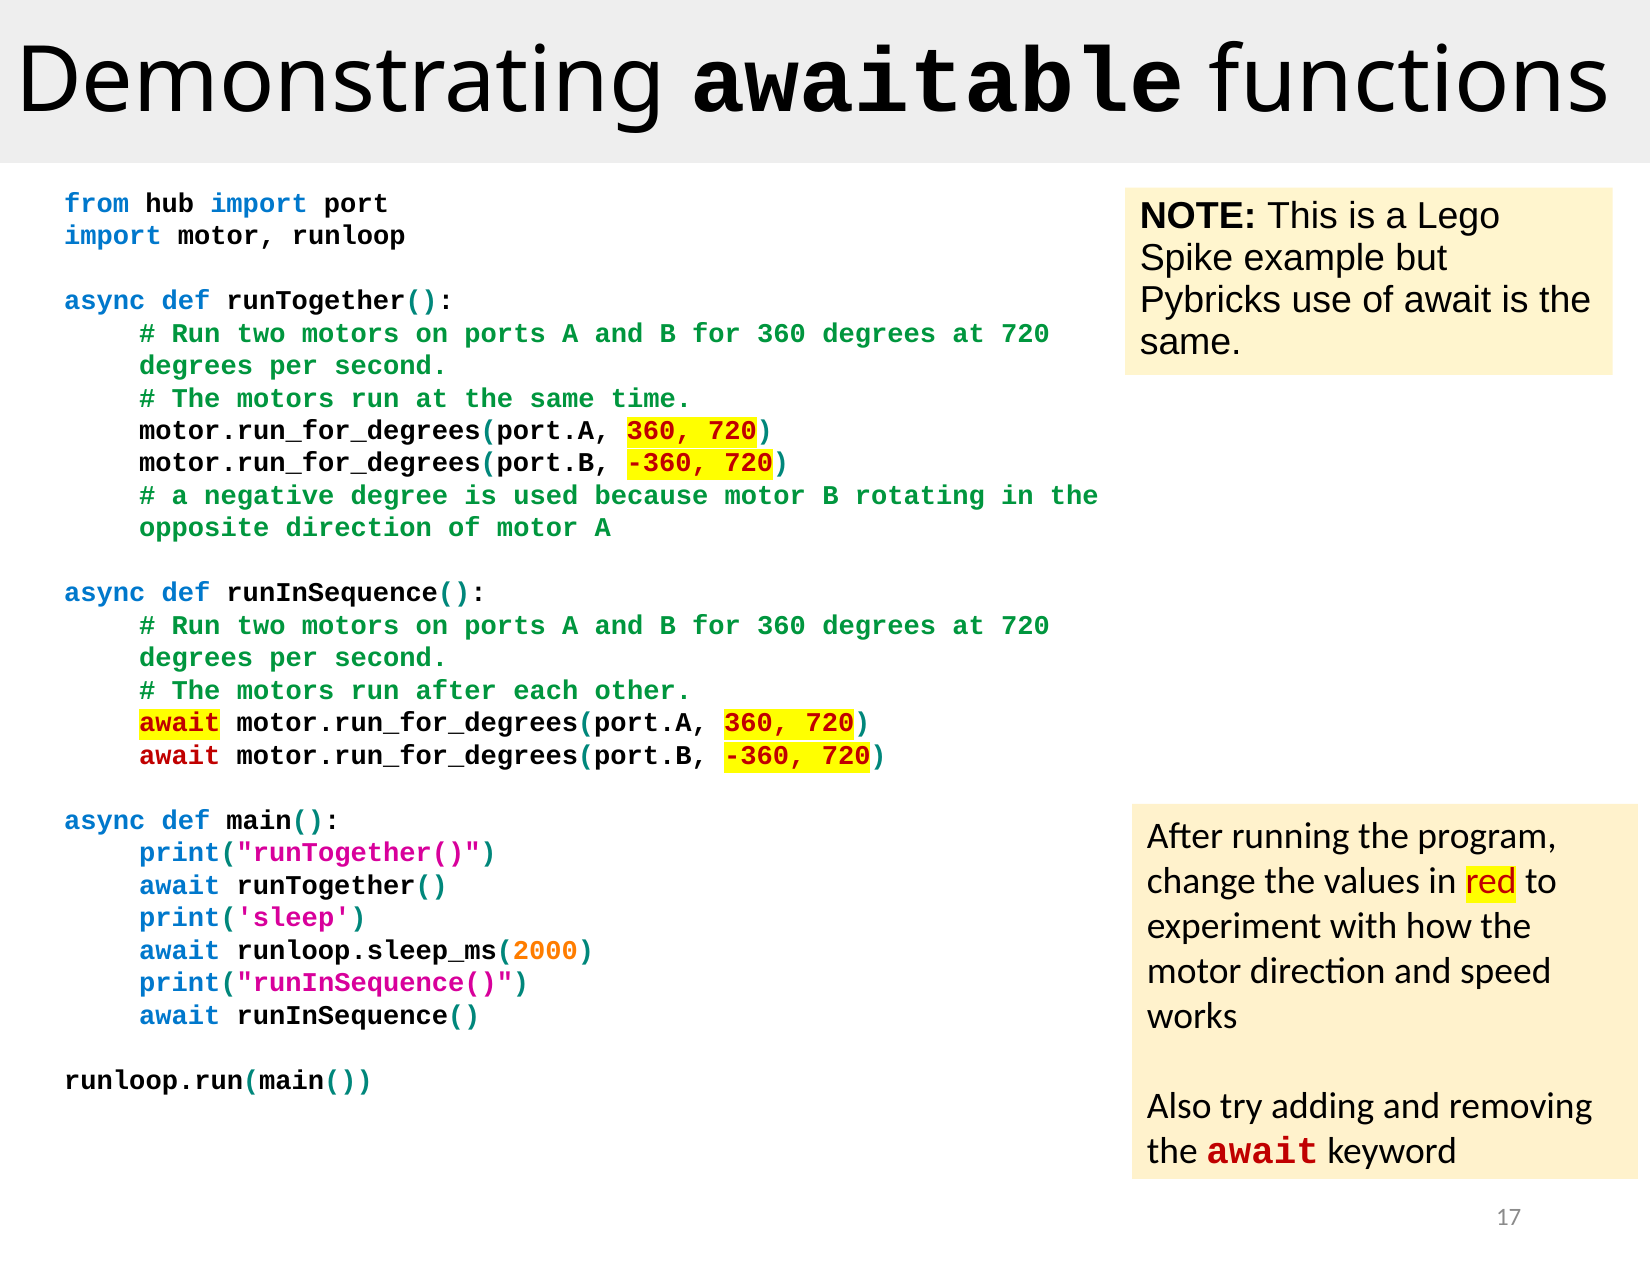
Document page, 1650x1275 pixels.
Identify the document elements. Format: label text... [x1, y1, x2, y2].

text_box NOTE: This is a Lego Spike example but Pybricks use of await is the same. [1125, 187, 1613, 375]
list from hub import port import motor, runloop async def runTogether(): # Run two motors on ports A and B for 360 degrees at 720 degrees per second. # The motors run at the same time. motor.run_for_degrees(port.A, 360, 720) motor.run_for_degrees(port.B, -360, 720) # a negative degree is used because motor B rotating in the opposite direction of motor A async def runInSequence(): # Run two motors on ports A and B for 360 degrees at 720 degrees per second. # The motors run after each other. await motor.run_for_degrees(port.A, 360, 720) await motor.run_for_degrees(port.B, -360, 720) async def main(): print("runTogether()") await runTogether() print('sleep') await runloop.sleep_ms(2000) print("runInSequence()") await runInSequence() runloop.run(main()) [49, 177, 1187, 1250]
title Demonstrating awaitable functions [0, 0, 1650, 163]
text_box After running the program, change the values in red to experiment with how the motor direction and speed works Also try adding and removing the await keyword [1132, 803, 1638, 1179]
